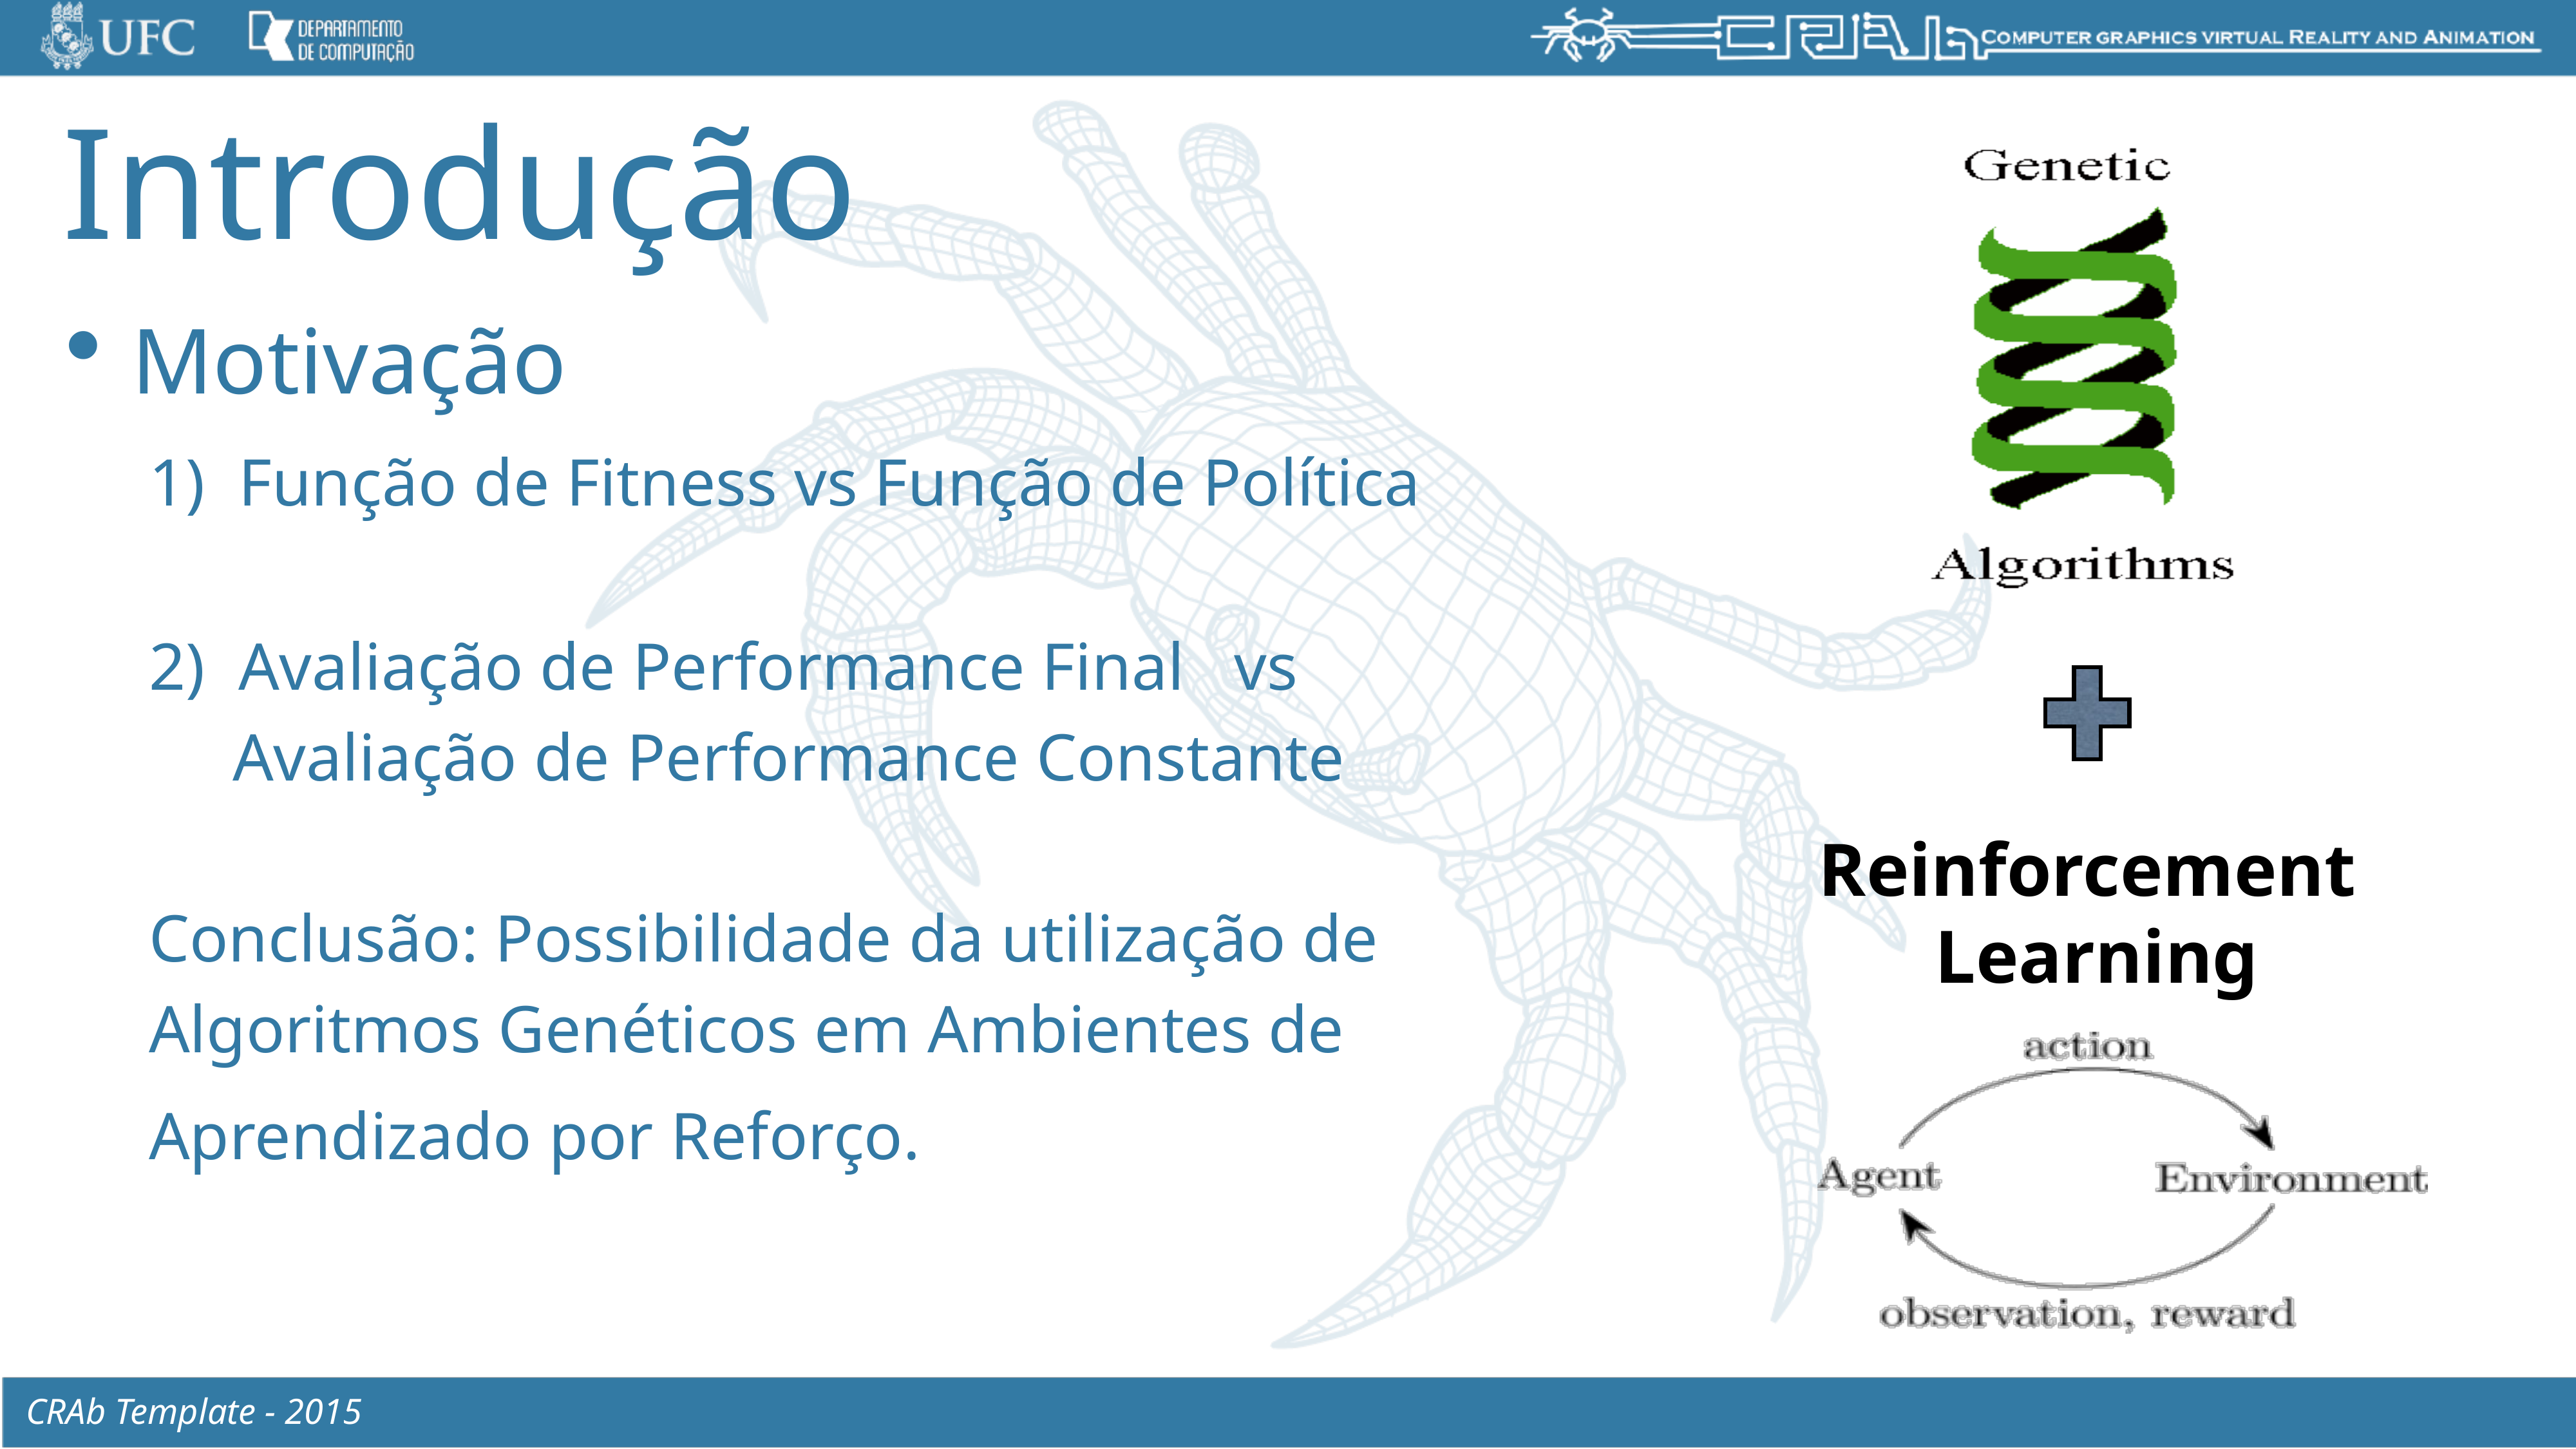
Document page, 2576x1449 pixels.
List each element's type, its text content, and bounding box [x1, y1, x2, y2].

picture [0, 0, 2576, 1449]
list Motivação 1) Função de Fitness vs Função de Política 2) Avaliação de Performance Final vs Avaliação de Performance Constante Conclusão: Possibilidade da utilização de Algoritmos Genéticos em Ambientes de Aprendizado por Reforço. [62, 303, 1555, 1271]
text_box Reinforcement Learning [1747, 819, 2428, 1003]
text_box [2045, 667, 2130, 759]
title Introdução [62, 86, 2466, 277]
